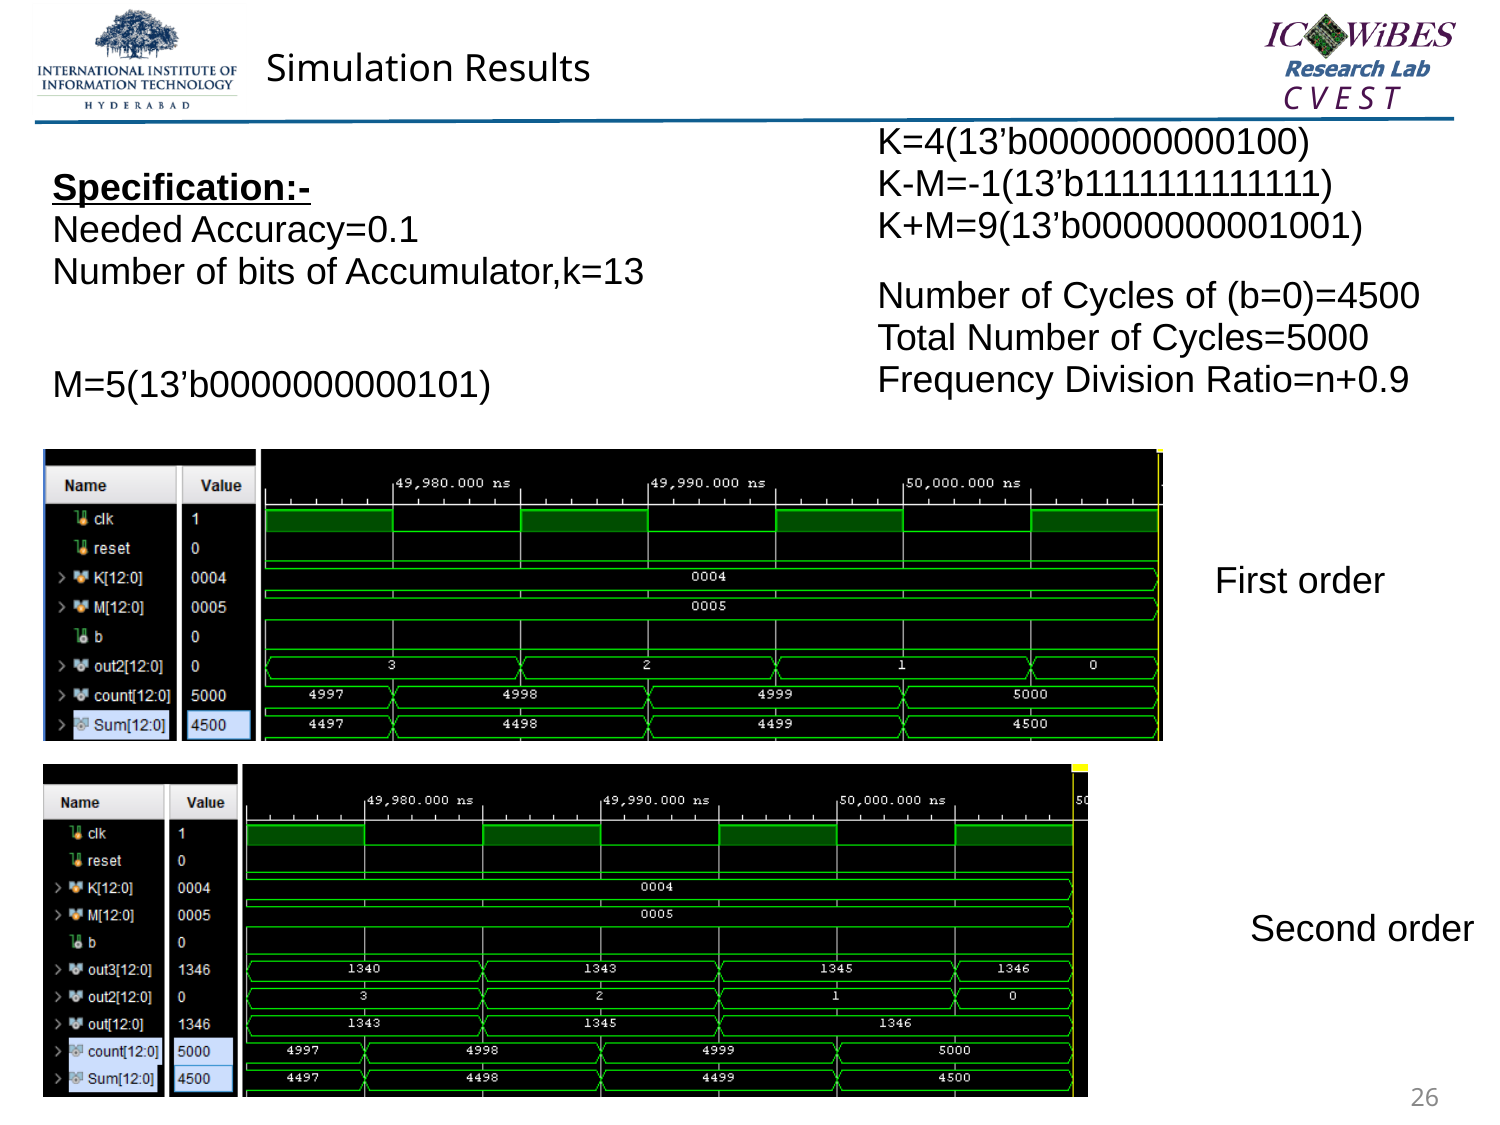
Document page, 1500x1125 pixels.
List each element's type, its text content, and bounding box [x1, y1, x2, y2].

title Simulation Results [251, 23, 1195, 110]
text_box Number of Cycles of (b=0)=4500 Total Number of Cycles=5000 Frequency Division Ratio=n+0.9 [862, 267, 1463, 451]
text_box Second order [1235, 900, 1490, 957]
picture [1261, 12, 1458, 82]
text_box K=4(13’b0000000000100) K-M=-1(13’b1111111111111) K+M=9(13’b0000000001001) [862, 112, 1379, 267]
text_box First order [1200, 552, 1401, 609]
text_box M=5(13’b0000000000101) [37, 355, 507, 413]
picture [43, 449, 1163, 741]
text_box Specification:- Needed Accuracy=0.1 Number of bits of Accumulator,k=13 [37, 159, 660, 300]
picture [43, 764, 1088, 1097]
slide_number <number> [1329, 1074, 1455, 1123]
picture [31, 2, 247, 115]
